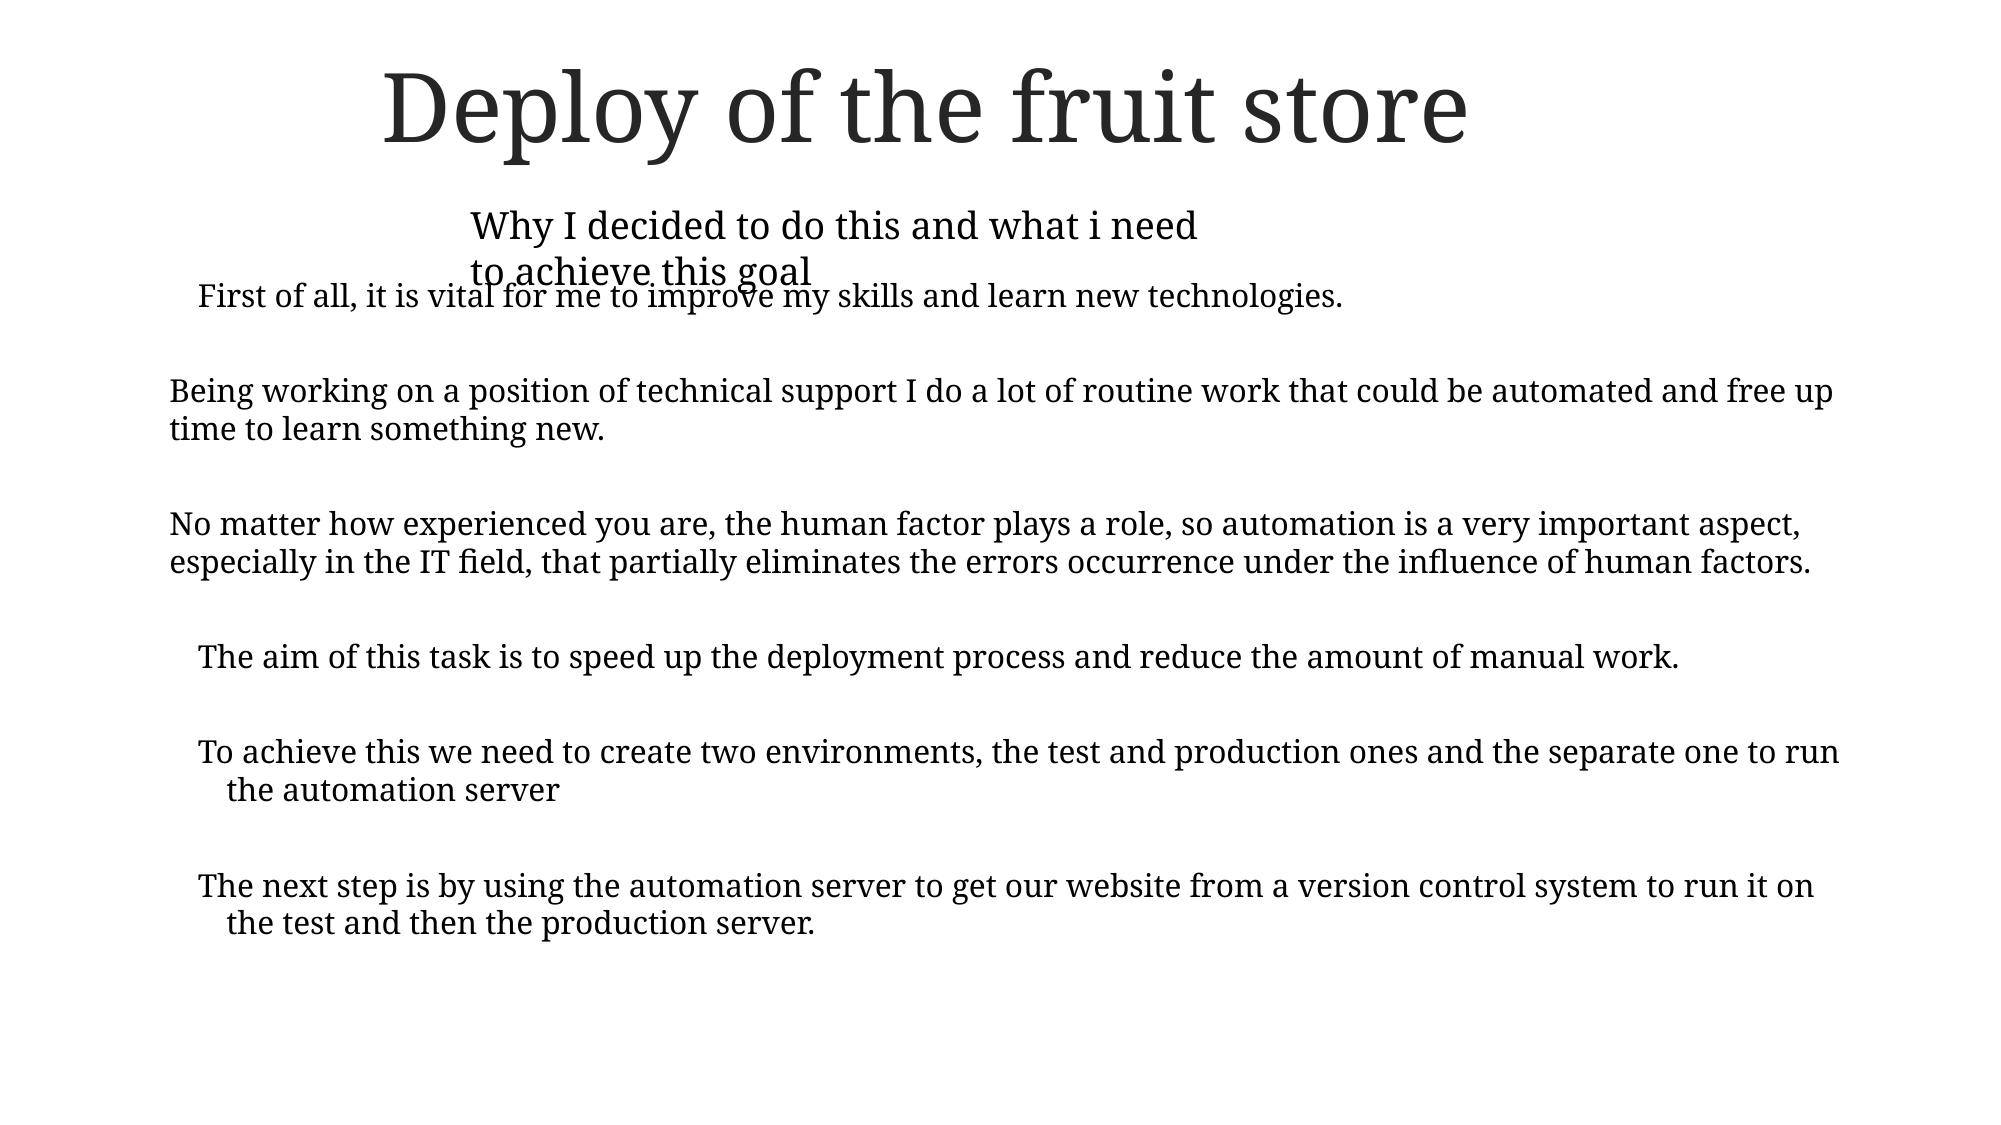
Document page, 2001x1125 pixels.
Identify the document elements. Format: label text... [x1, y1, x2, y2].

title Deploy of the fruit store [366, 51, 2000, 171]
text_box Why I decided to do this and what i need to achieve this goal [455, 195, 1387, 301]
list First of all, it is vital for me to improve my skills and learn new technologies. Being working on a position of technical support I do a lot of routine work that could be automated and free up time to learn something new. No matter how experienced you are, the human factor plays a role, so automation is a very important aspect, especially in the IT field, that partially eliminates the errors occurrence under the influence of human factors. The aim of this task is to speed up the deployment process and reduce the amount of manual work. To achieve this we need to create two environments, the test and production ones and the separate one to run the automation server The next step is by using the automation server to get our website from a version control system to run it on the test and then the production server. [68, 267, 1859, 965]
